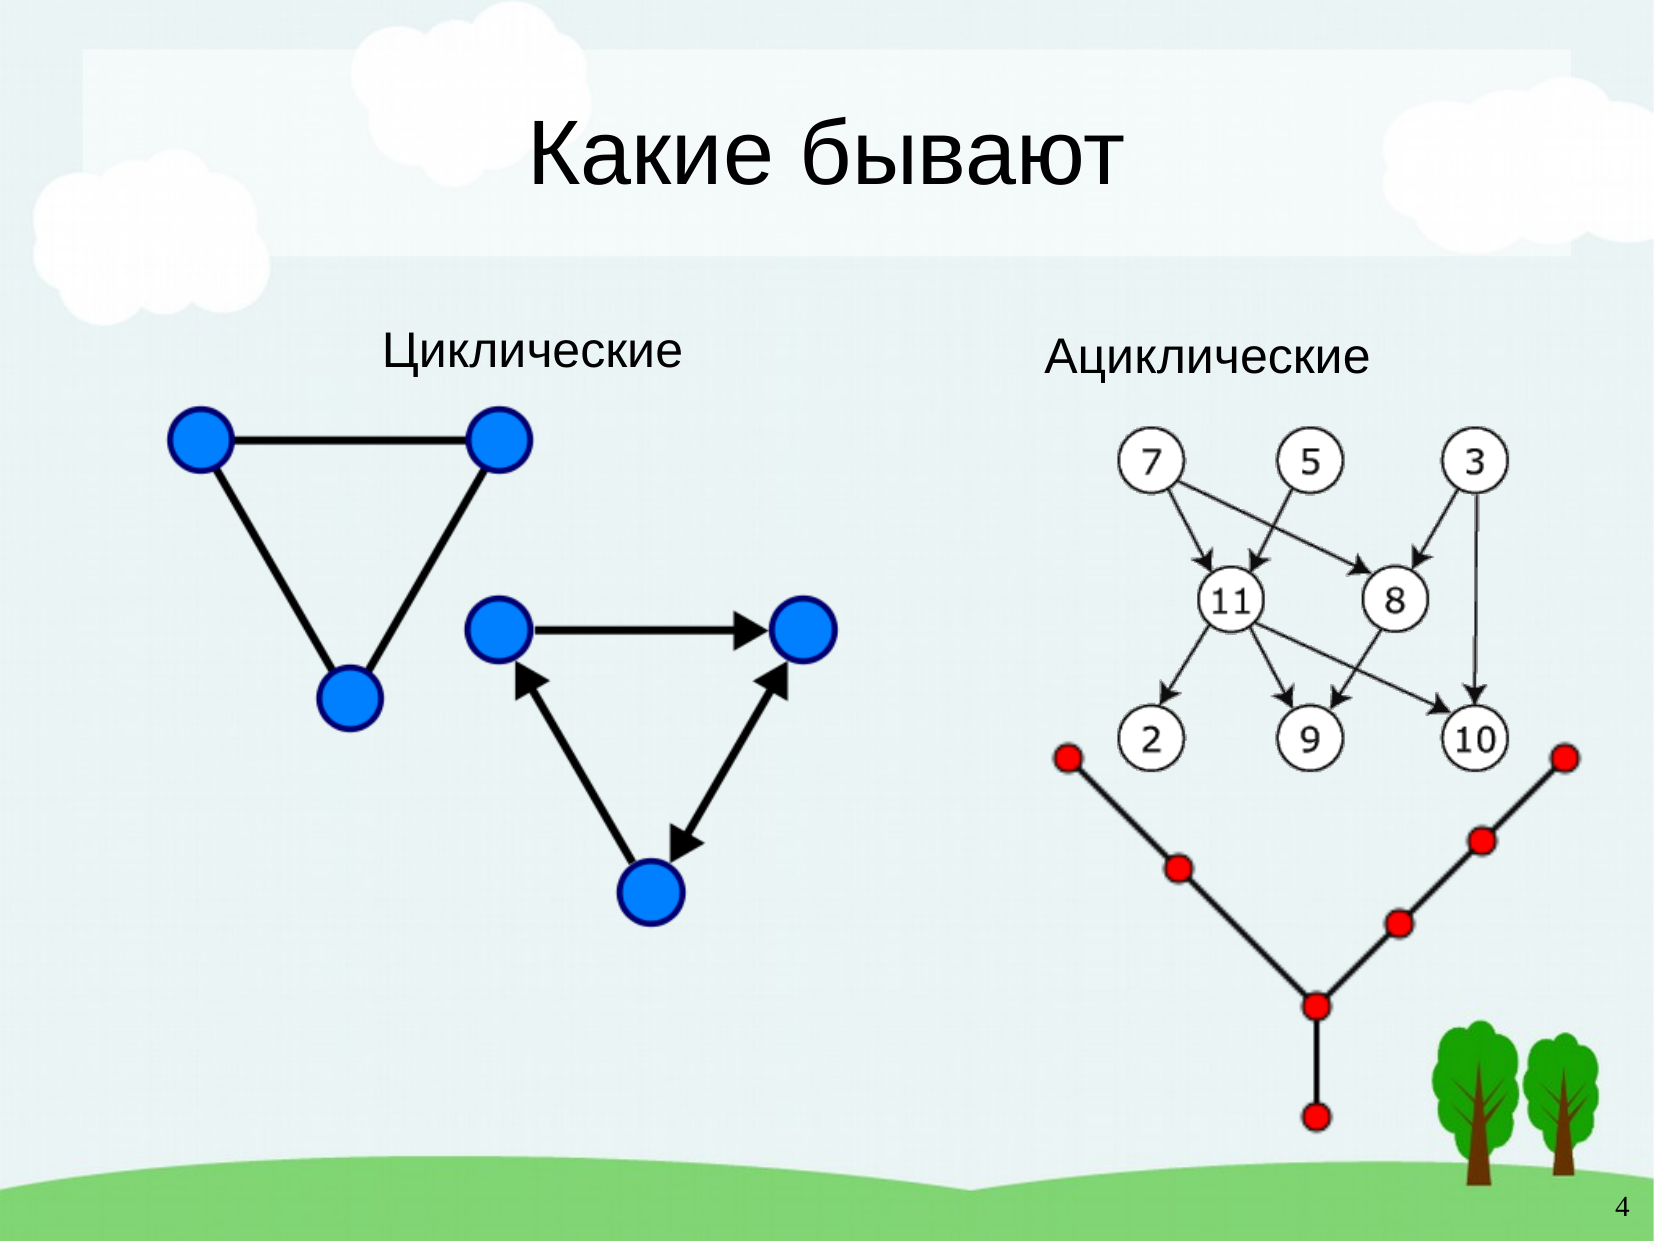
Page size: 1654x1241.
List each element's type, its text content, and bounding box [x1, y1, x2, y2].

text_box Циклические [270, 315, 796, 444]
text_box Ациклические [945, 321, 1471, 451]
title Какие бывают [82, 49, 1571, 257]
picture [0, 0, 1654, 1241]
